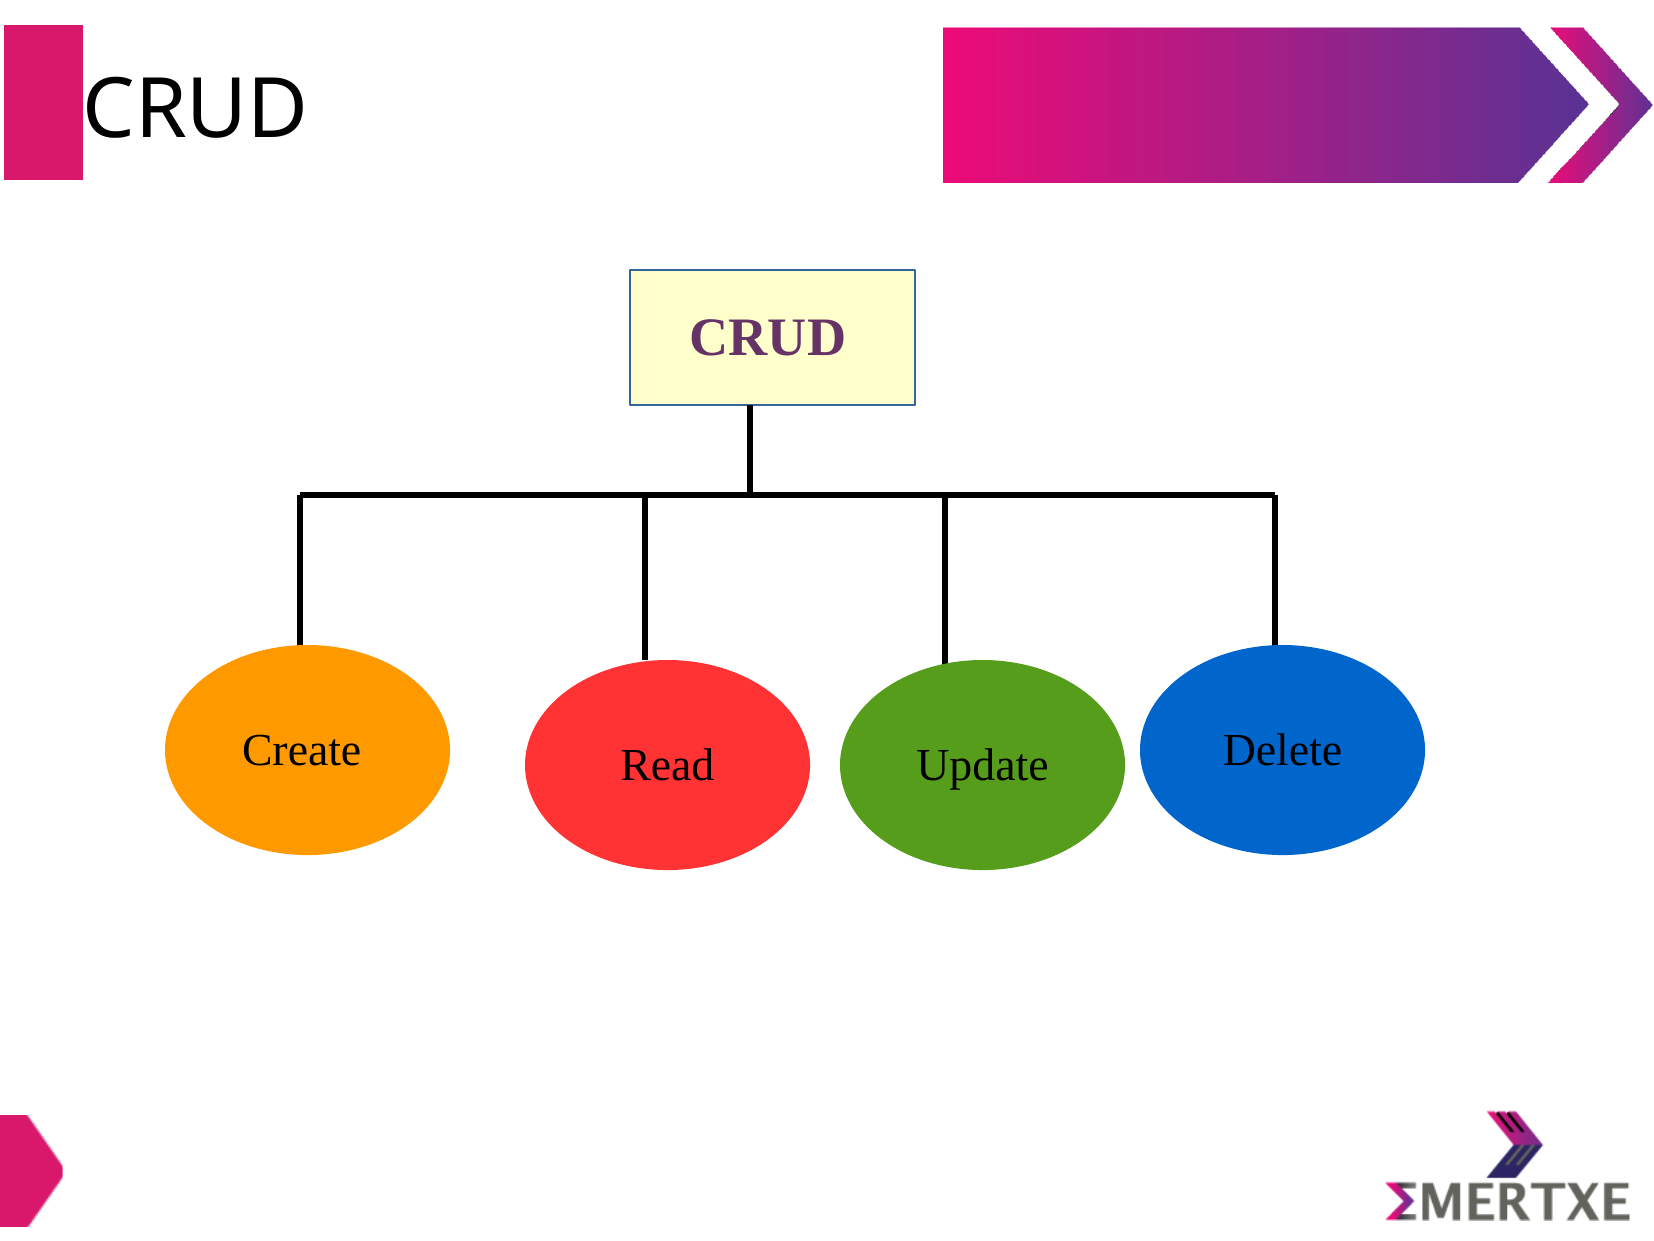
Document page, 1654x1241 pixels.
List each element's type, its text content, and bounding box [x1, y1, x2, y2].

picture [1385, 1107, 1631, 1221]
text_box Create [165, 645, 451, 856]
text_box Read [525, 660, 811, 871]
title CRUD [82, 2, 1571, 210]
text_box CRUD [675, 300, 931, 376]
text_box [630, 270, 916, 406]
text_box Delete [1140, 645, 1426, 856]
text_box Update [840, 660, 1126, 871]
picture [1571, 27, 1653, 183]
